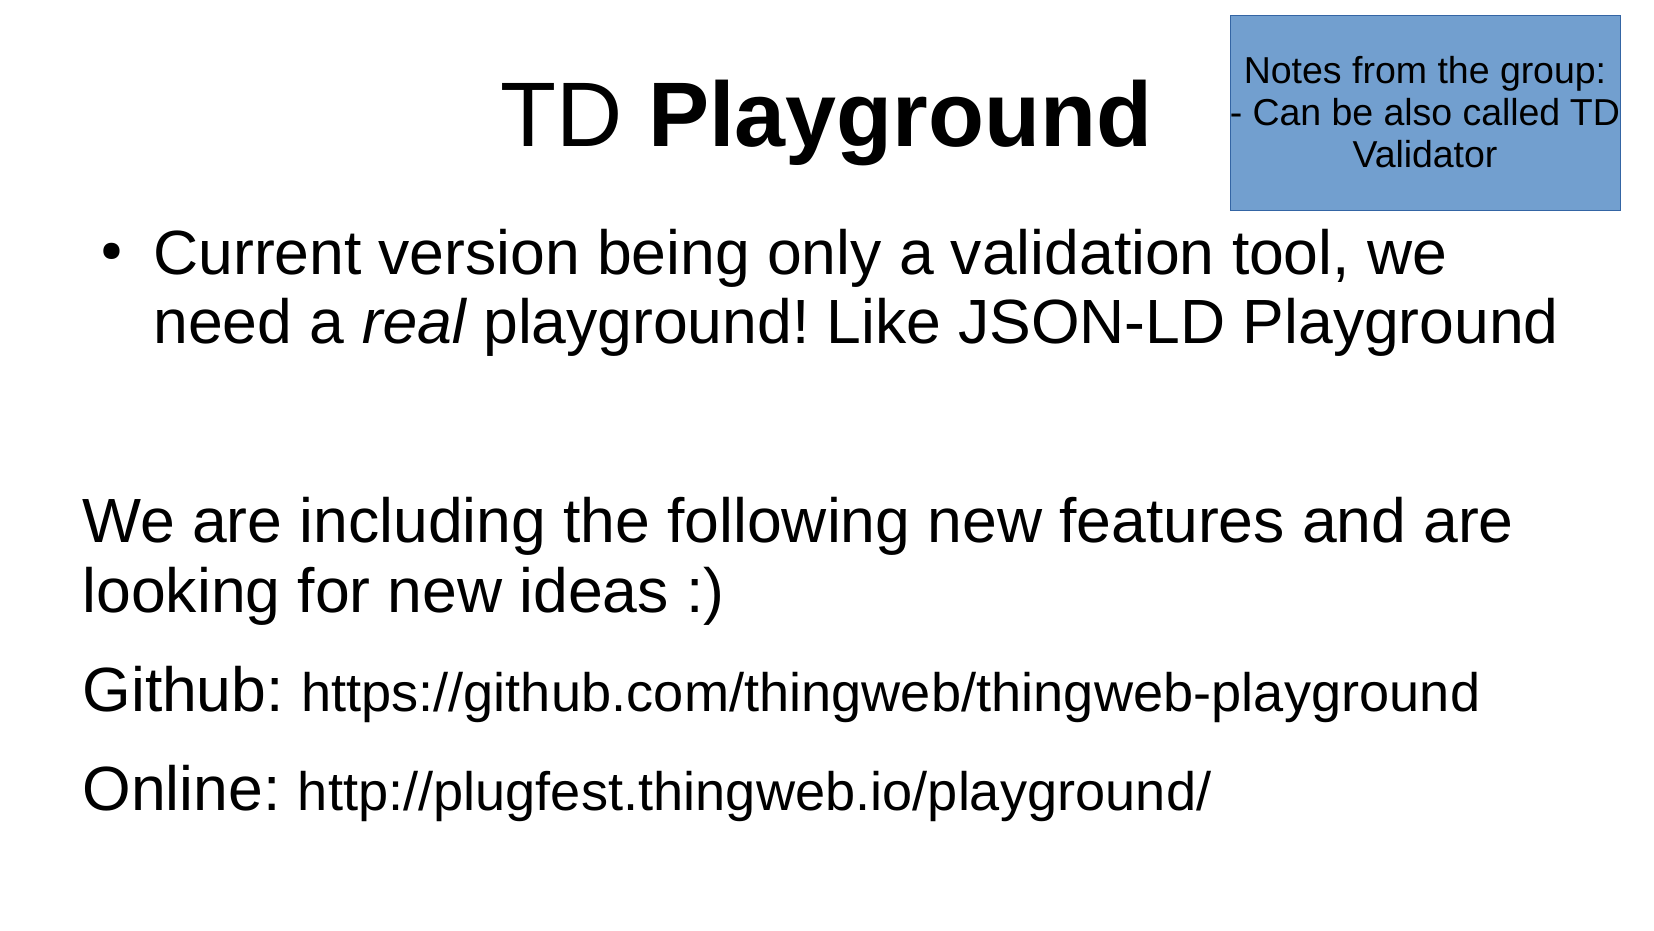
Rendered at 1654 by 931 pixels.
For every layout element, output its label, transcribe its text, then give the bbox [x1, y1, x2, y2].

list Current version being only a validation tool, we need a real playground! Like JSON-LD Playground We are including the following new features and are looking for new ideas :) Github: https://github.com/thingweb/thingweb-playground Online: http://plugfest.thingweb.io/playground/ [82, 217, 1571, 871]
text_box Notes from the group: - Can be also called TD Validator [1230, 15, 1621, 211]
title TD Playground [82, 37, 1230, 193]
